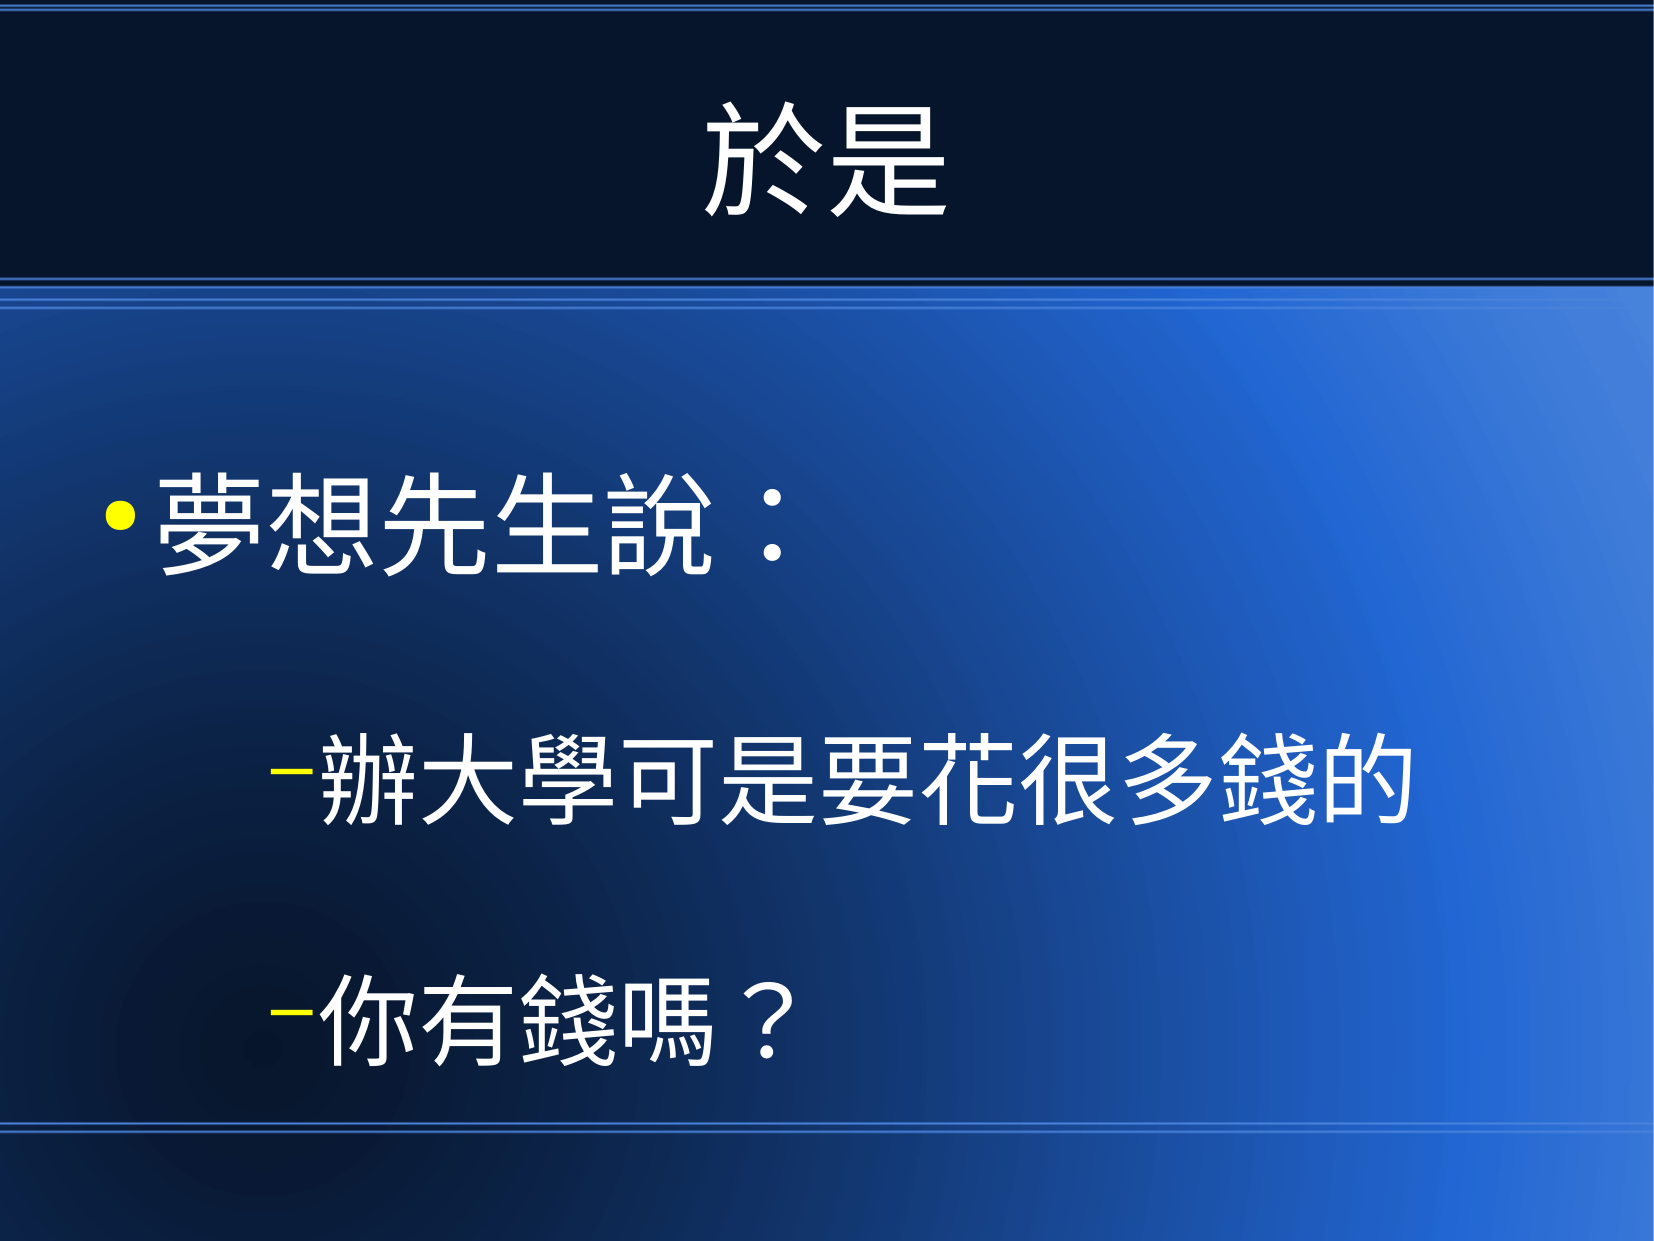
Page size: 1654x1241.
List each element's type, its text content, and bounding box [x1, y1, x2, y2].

list 夢想先生說： 辦大學可是要花很多錢的 你有錢嗎？ [82, 355, 1571, 1241]
picture [0, 0, 1654, 1241]
title 於是 [82, 49, 1571, 257]
